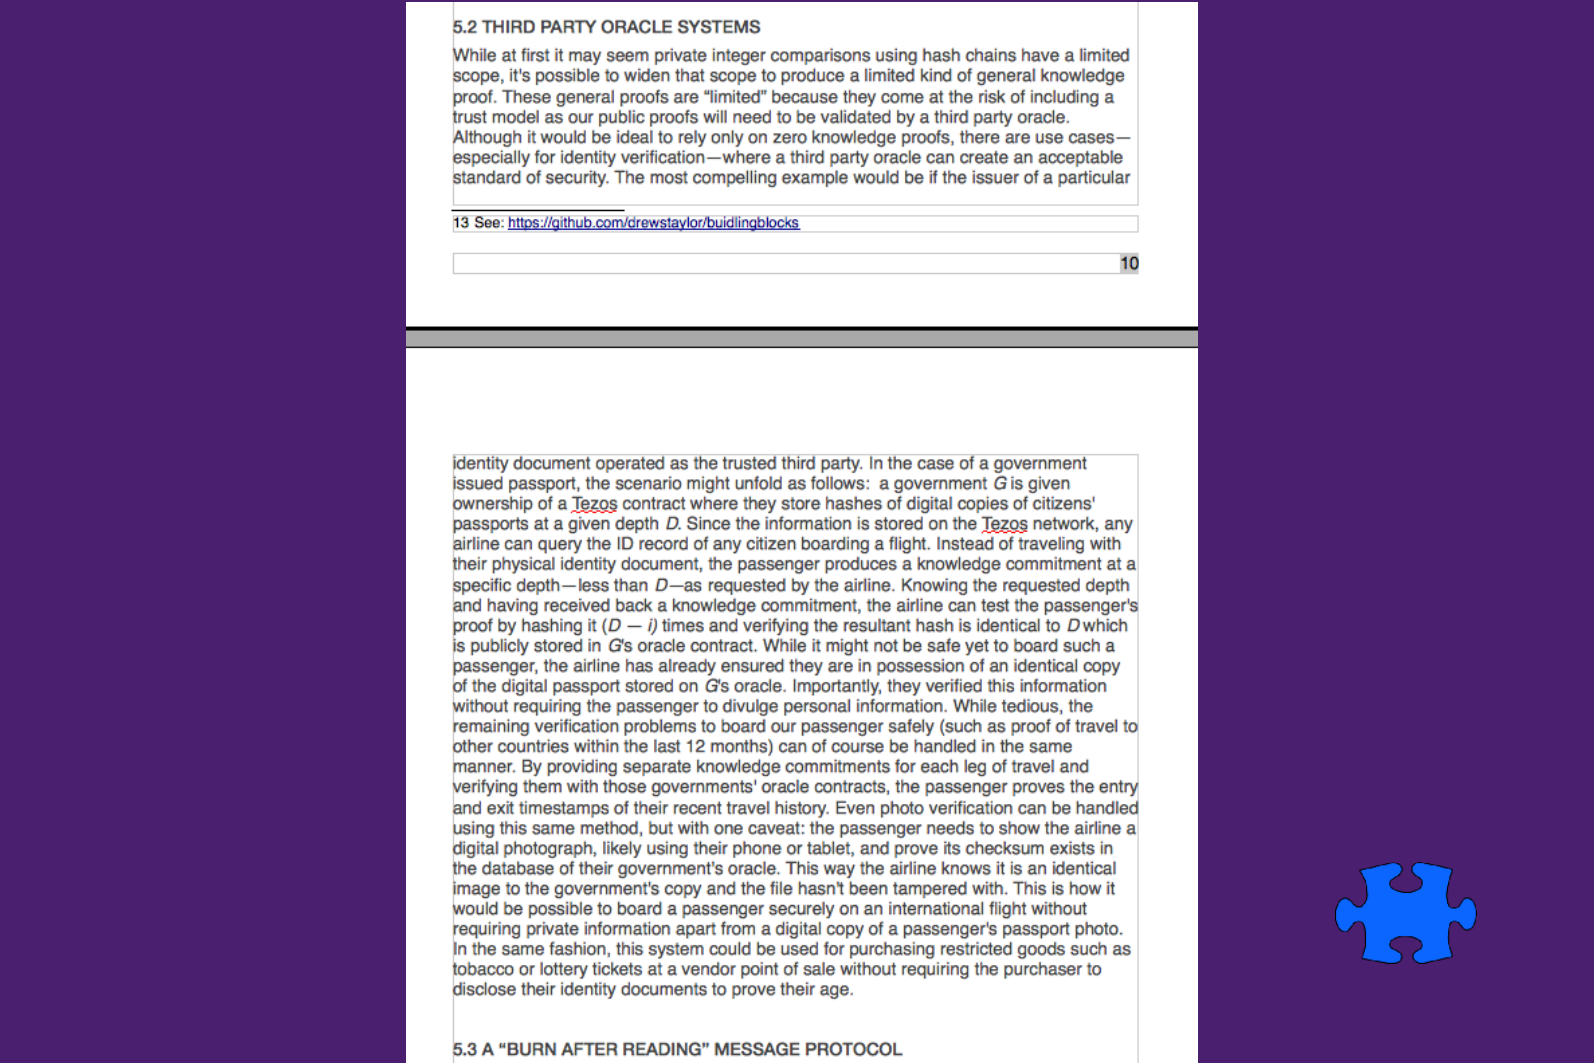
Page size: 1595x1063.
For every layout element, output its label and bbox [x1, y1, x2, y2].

picture [1335, 862, 1477, 964]
picture [406, 2, 1198, 1063]
